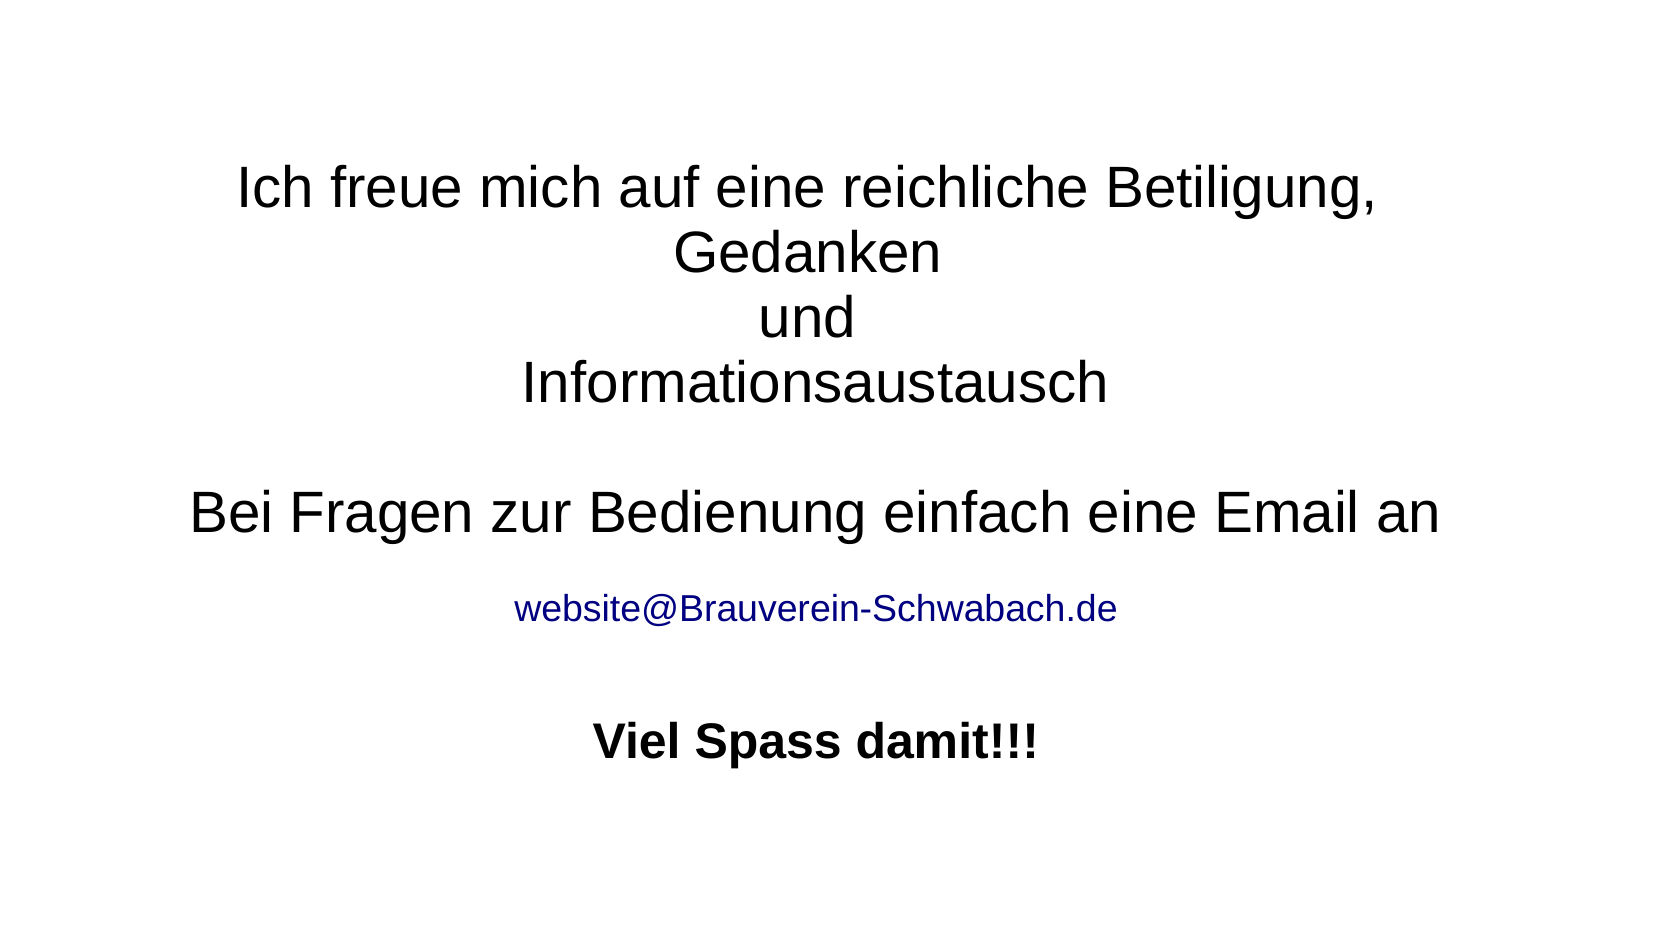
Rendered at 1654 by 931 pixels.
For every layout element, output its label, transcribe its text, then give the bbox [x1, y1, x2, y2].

text_box Ich freue mich auf eine reichliche Betiligung, Gedanken und Informationsaustausch Bei Fragen zur Bedienung einfach eine Email an website@Brauverein-Schwabach.de Viel Spass damit!!! [174, 147, 1458, 777]
